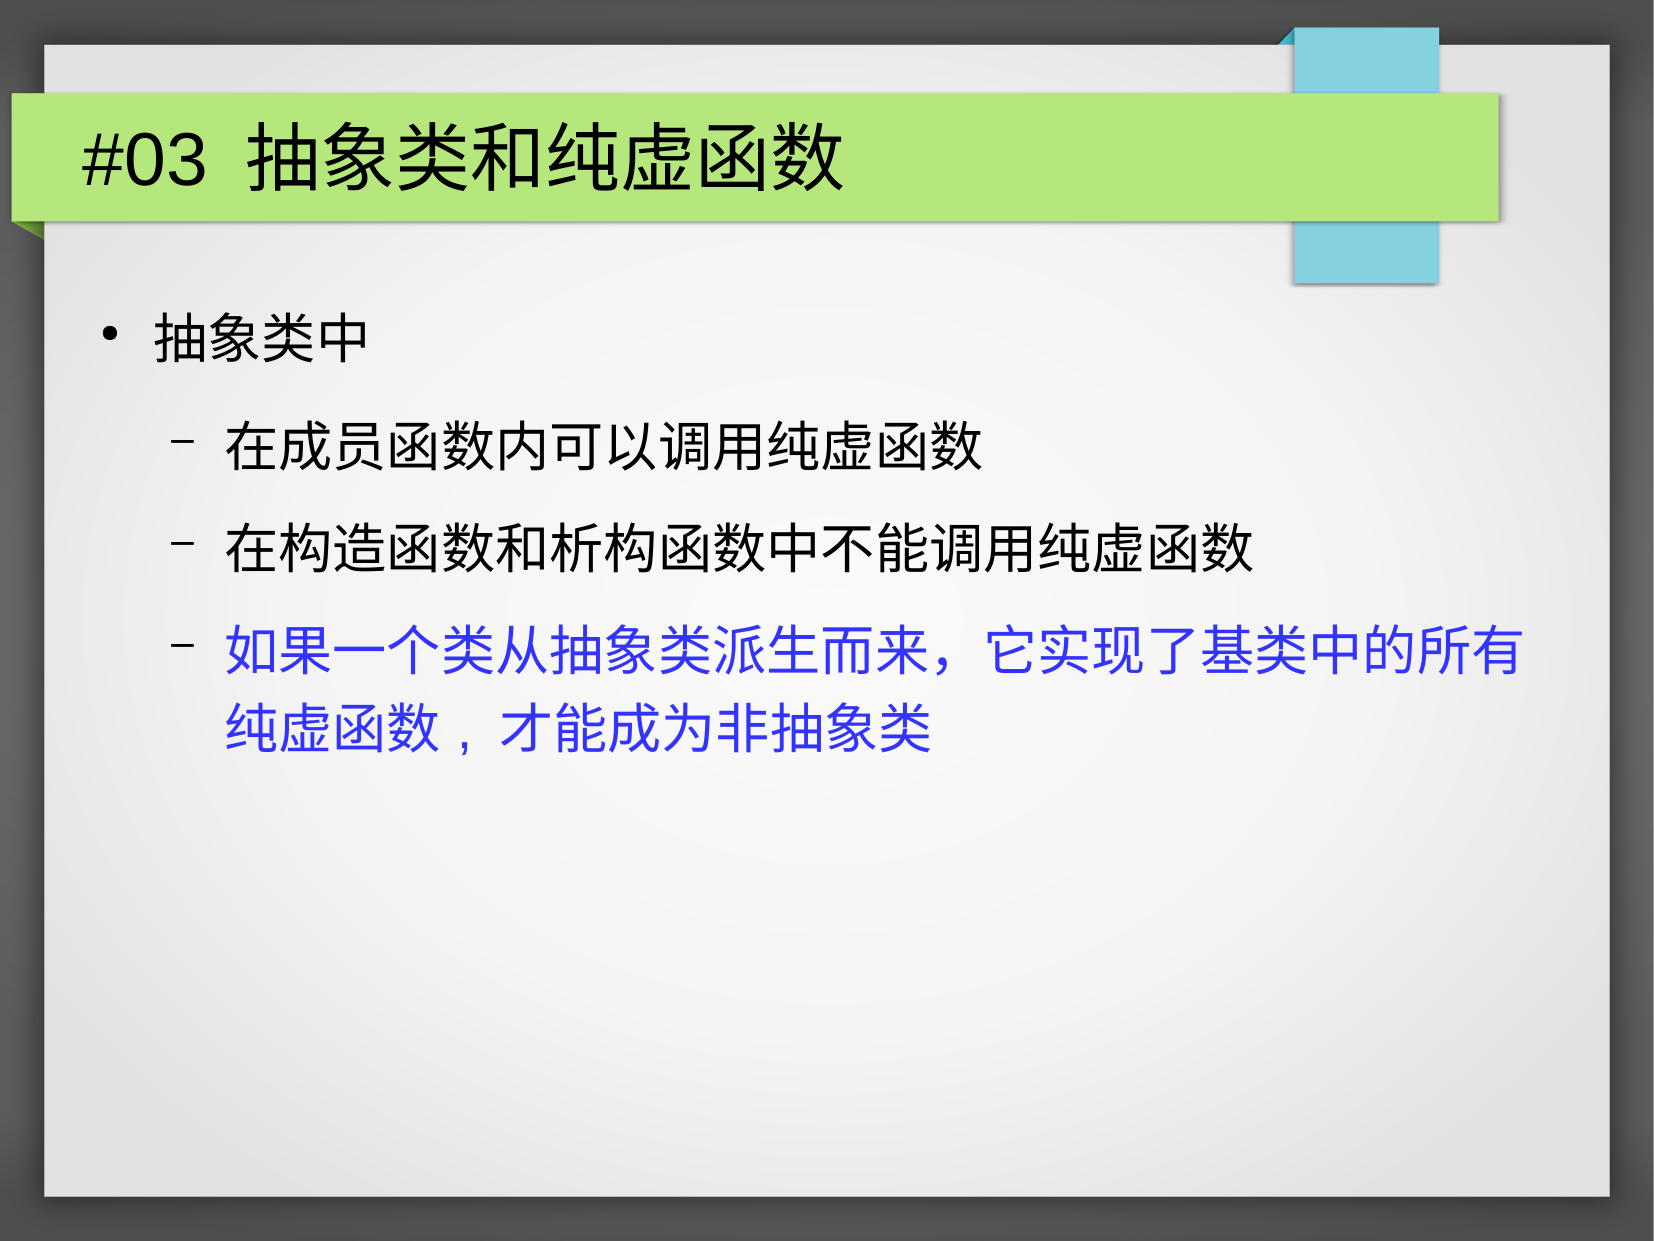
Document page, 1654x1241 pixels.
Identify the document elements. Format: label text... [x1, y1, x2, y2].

picture [0, 0, 1654, 1241]
list 抽象类中 在成员函数内可以调用纯虚函数 在构造函数和析构函数中不能调用纯虚函数 如果一个类从抽象类派生而来，它实现了基类中的所有纯虚函数, 才能成为非抽象类 [82, 295, 1571, 1015]
title #03 抽象类和纯虚函数 [82, 49, 1571, 257]
